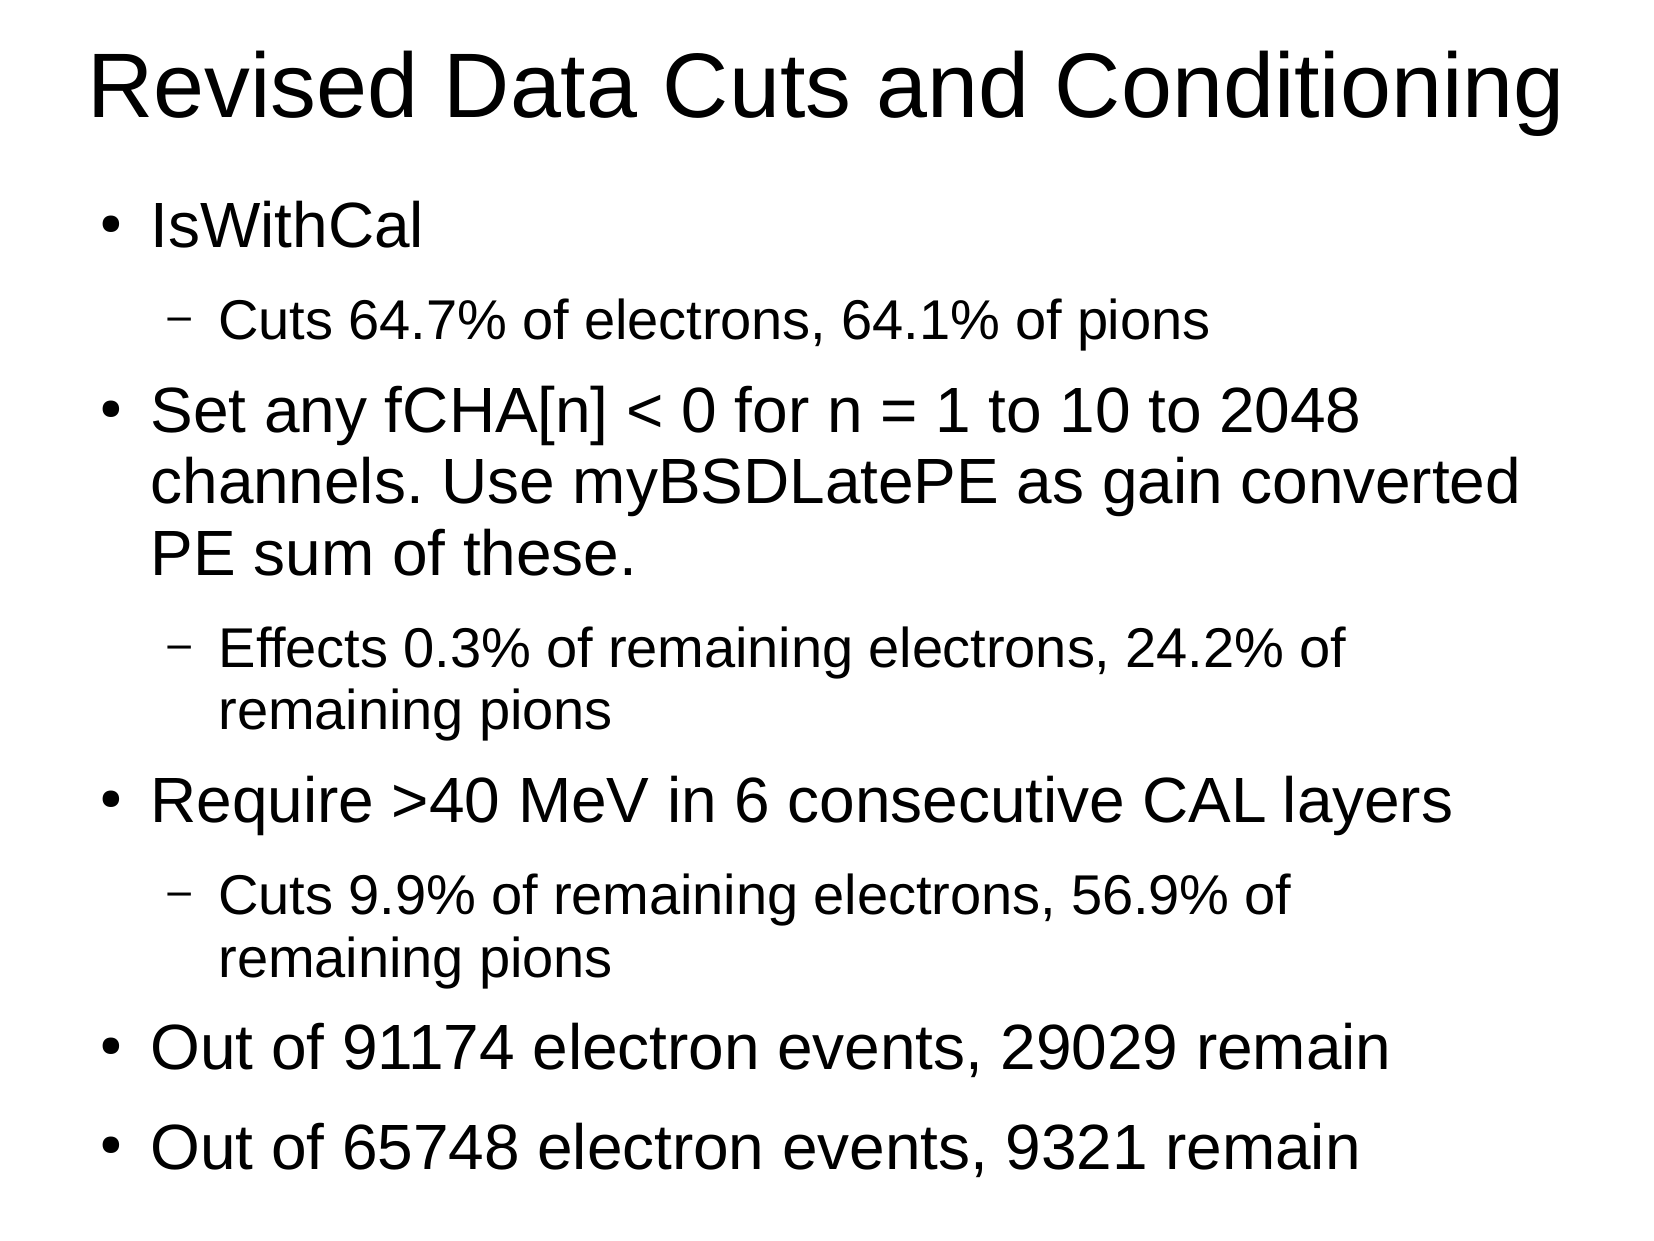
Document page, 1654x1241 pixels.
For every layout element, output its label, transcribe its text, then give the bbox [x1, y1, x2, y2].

list IsWithCal Cuts 64.7% of electrons, 64.1% of pions Set any fCHA[n] < 0 for n = 1 to 10 to 2048 channels. Use myBSDLatePE as gain converted PE sum of these. Effects 0.3% of remaining electrons, 24.2% of remaining pions Require >40 MeV in 6 consecutive CAL layers Cuts 9.9% of remaining electrons, 56.9% of remaining pions Out of 91174 electron events, 29029 remain Out of 65748 electron events, 9321 remain [82, 189, 1538, 1186]
title Revised Data Cuts and Conditioning [82, 0, 1571, 190]
